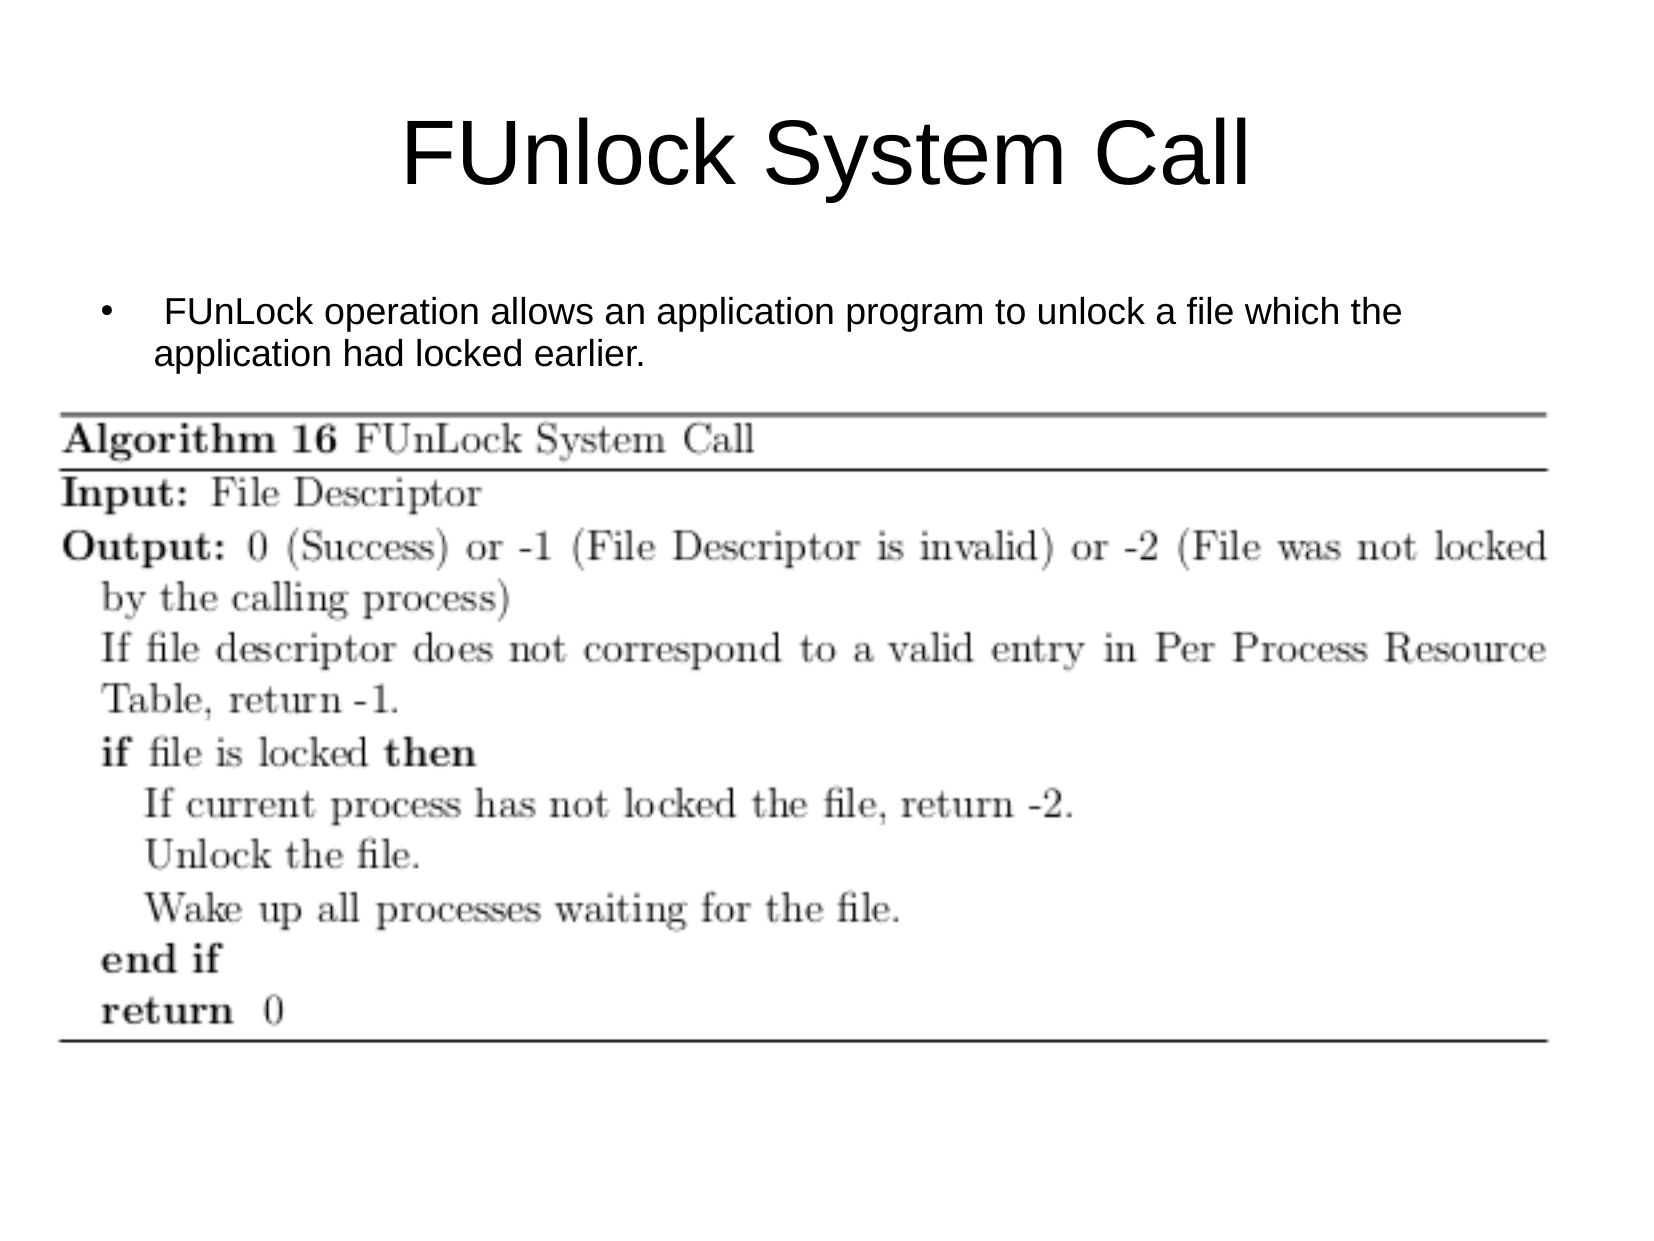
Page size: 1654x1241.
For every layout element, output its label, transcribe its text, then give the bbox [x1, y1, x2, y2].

picture [35, 389, 1595, 1070]
title FUnlock System Call [82, 49, 1571, 257]
list FUnLock operation allows an application program to unlock a file which the application had locked earlier. [82, 290, 1571, 389]
